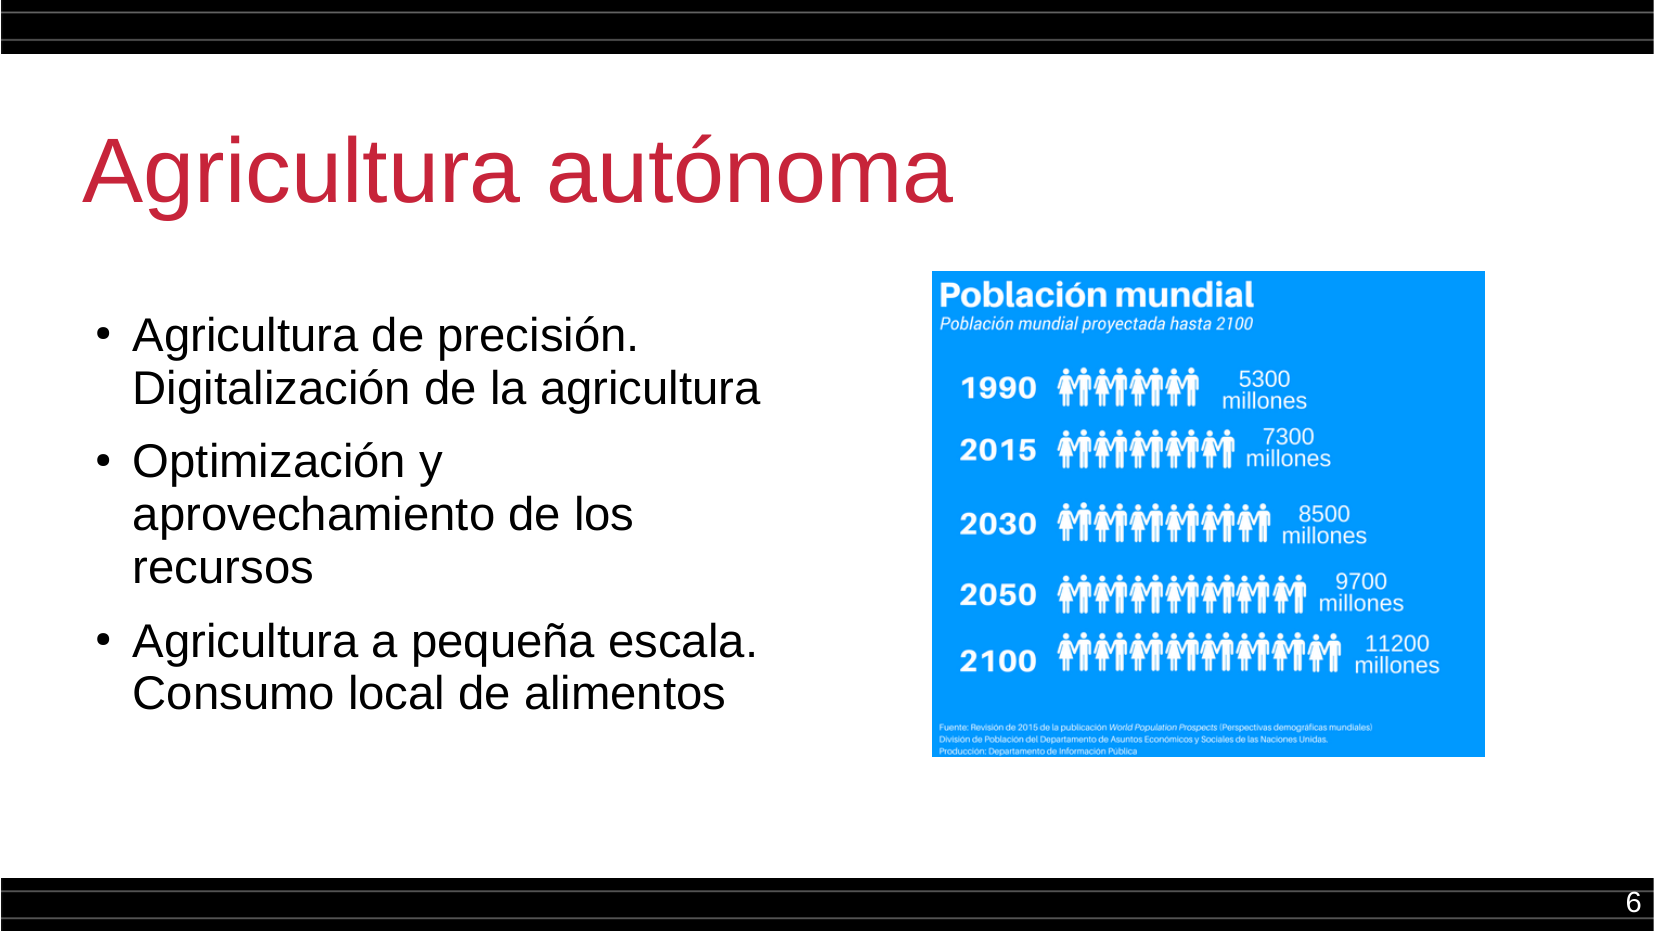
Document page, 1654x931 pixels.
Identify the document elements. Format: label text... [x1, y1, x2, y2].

picture [932, 271, 1485, 757]
list Agricultura de precisión. Digitalización de la agricultura Optimización y aprovechamiento de los recursos Agricultura a pequeña escala. Consumo local de alimentos [82, 271, 809, 758]
picture [1, 0, 1654, 54]
picture [1, 878, 1654, 931]
title Agricultura autónoma [82, 92, 1571, 249]
